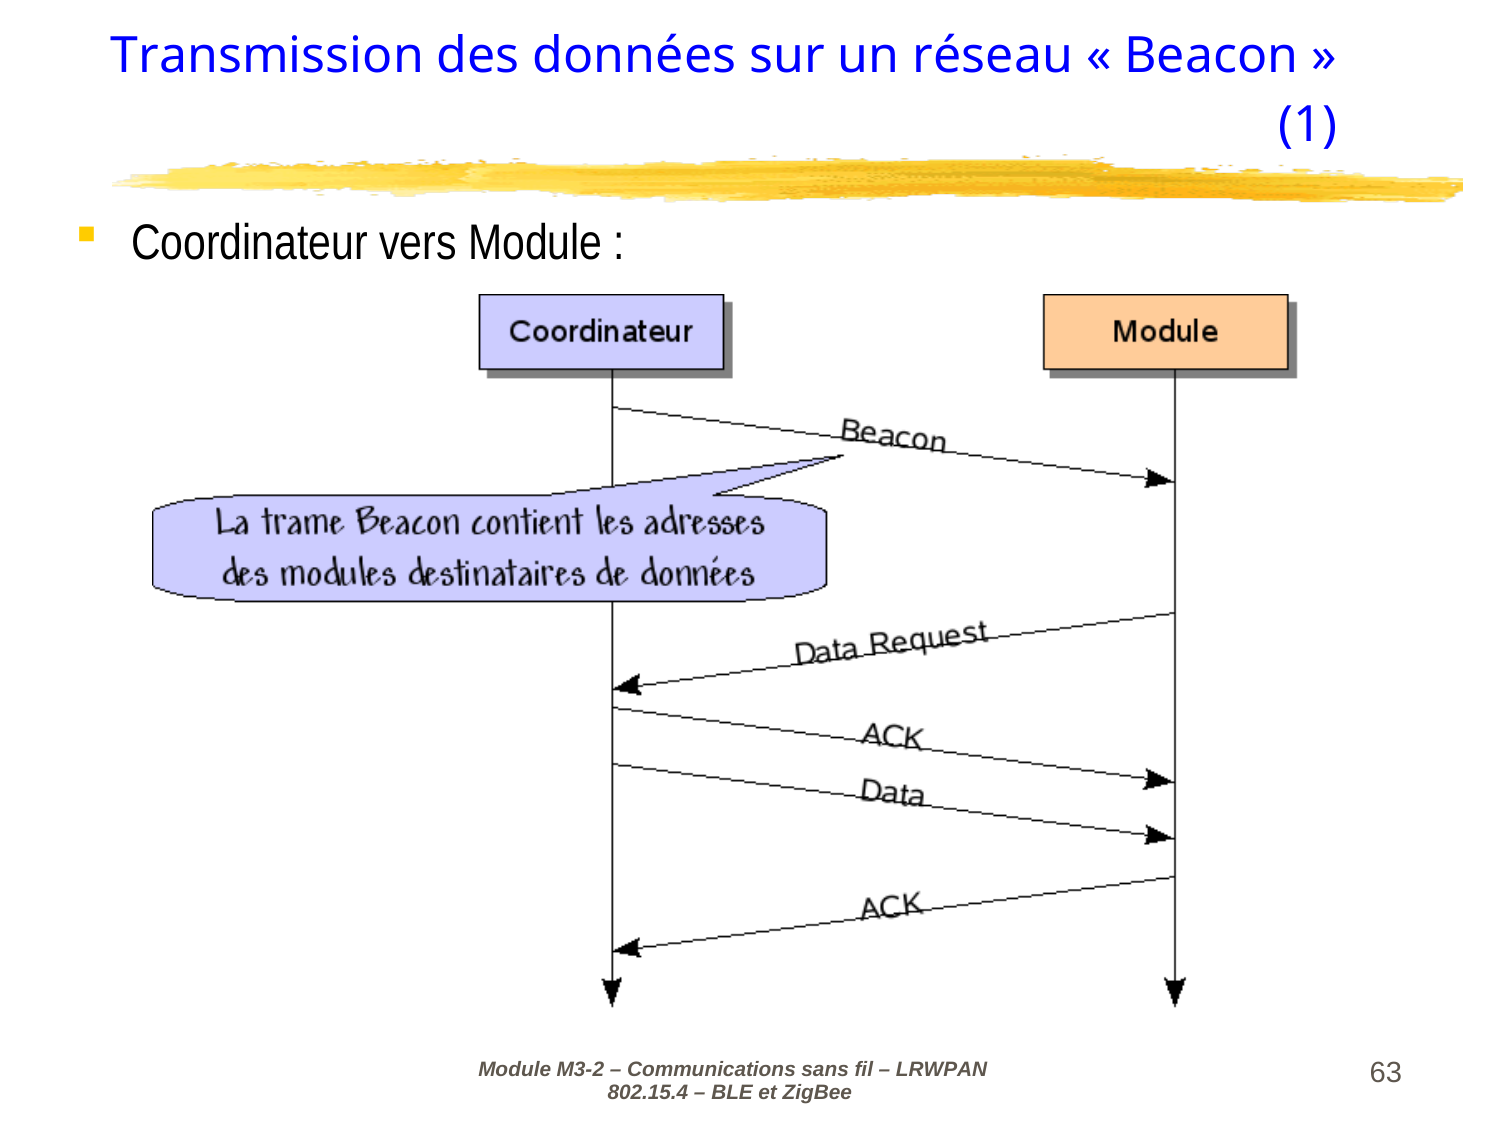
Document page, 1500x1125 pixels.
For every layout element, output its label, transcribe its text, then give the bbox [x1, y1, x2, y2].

list Coordinateur vers Module : [74, 212, 1417, 271]
picture [152, 294, 1299, 1029]
picture [112, 149, 1463, 213]
title Transmission des données sur un réseau « Beacon » (1) [62, 28, 1338, 146]
